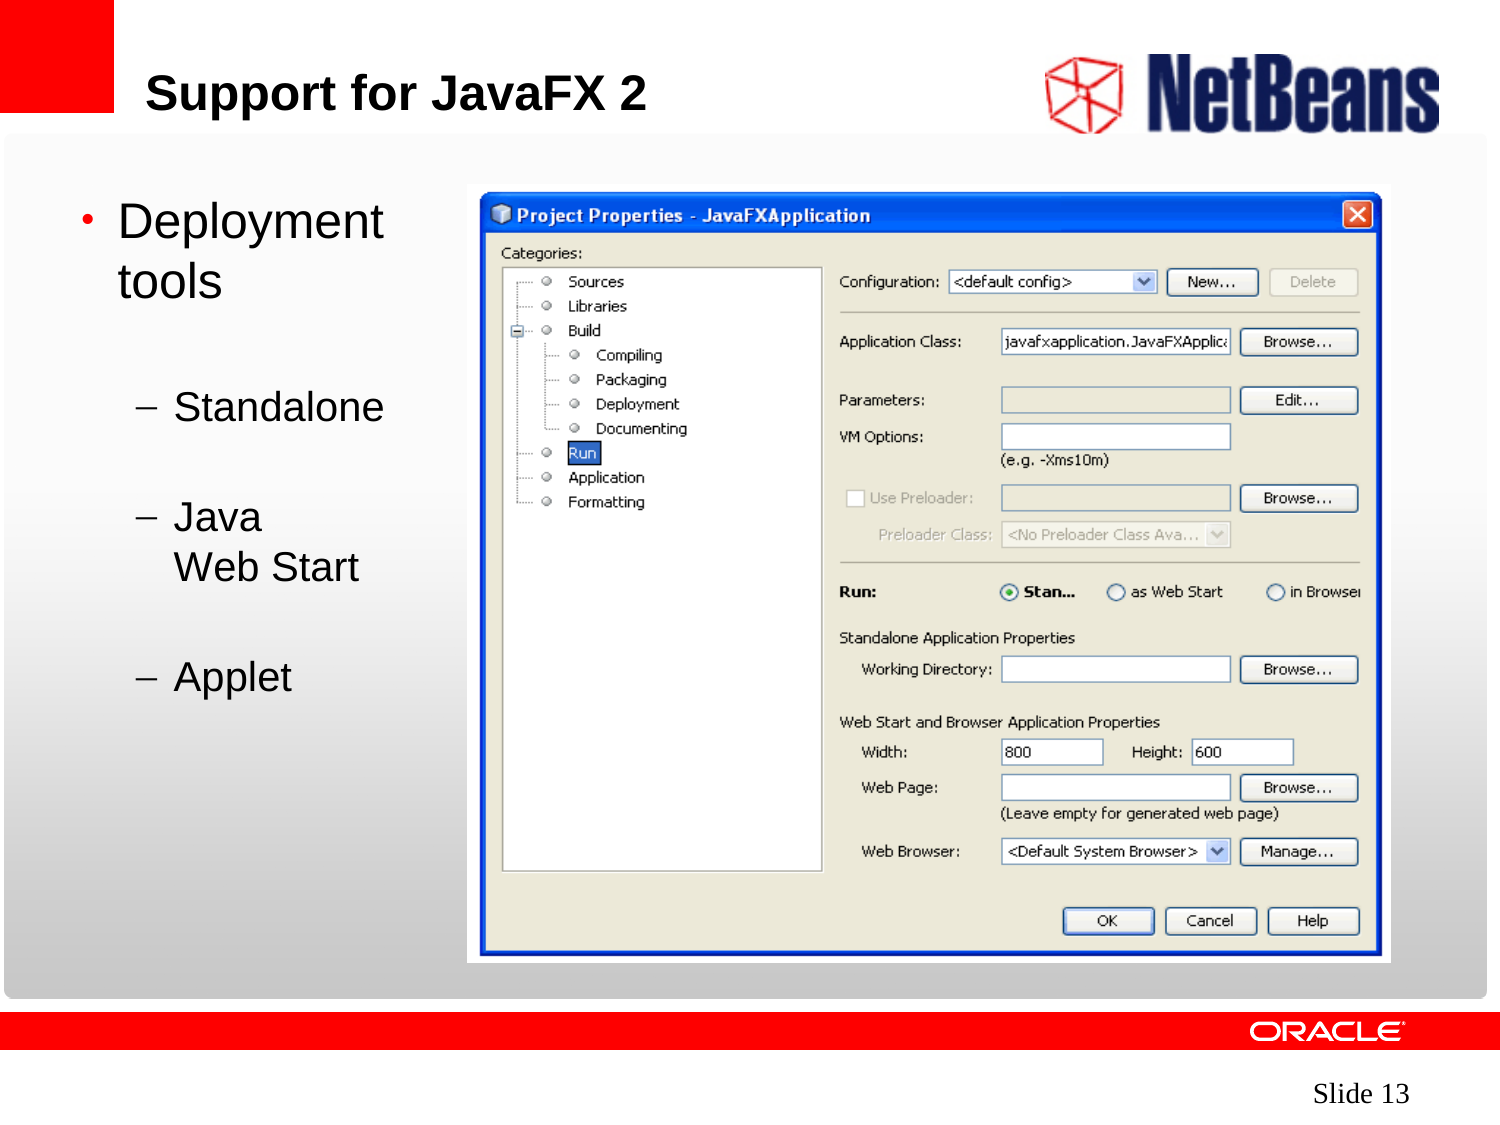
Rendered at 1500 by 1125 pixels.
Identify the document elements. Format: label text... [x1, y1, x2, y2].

list Deployment tools Standalone Java Web Start Applet [80, 188, 1343, 969]
picture [0, 0, 114, 113]
picture [0, 1012, 1500, 1050]
title Support for JavaFX 2 [130, 30, 1020, 161]
picture [4, 54, 1487, 999]
